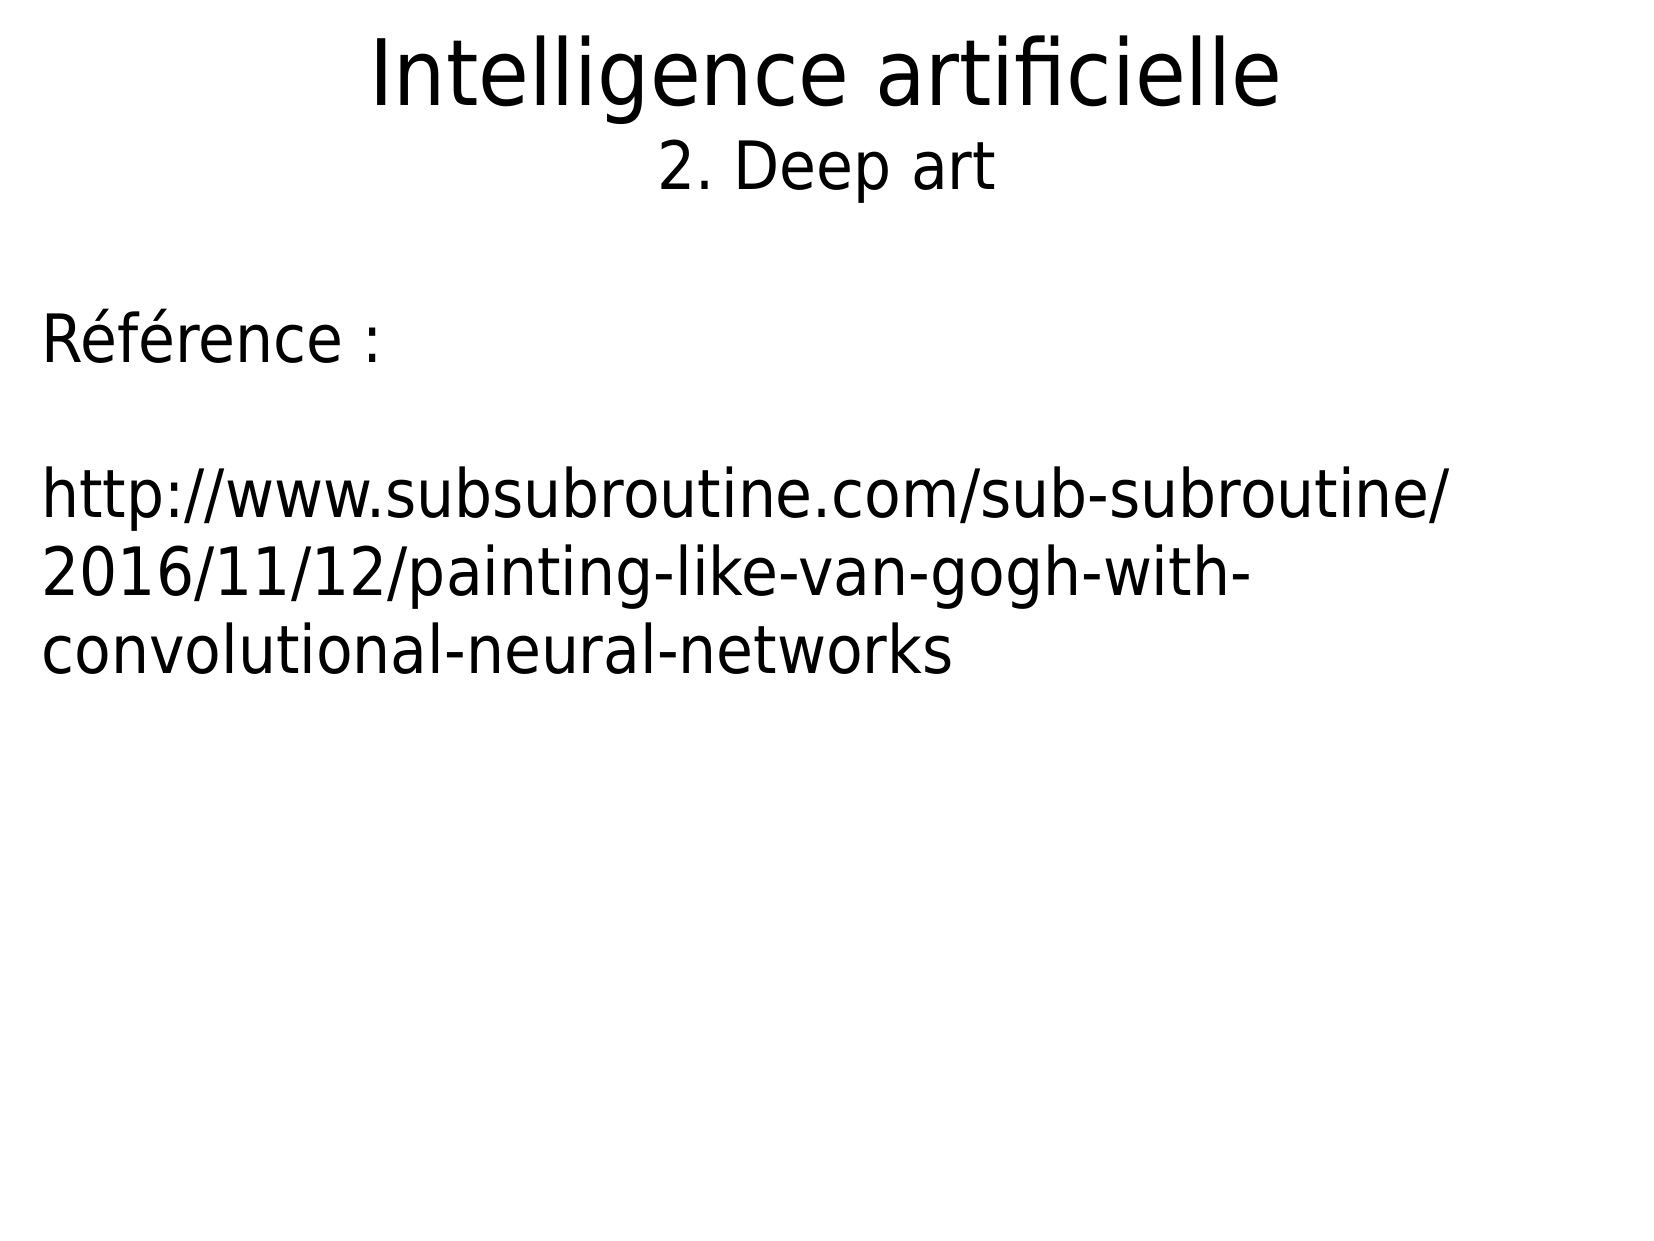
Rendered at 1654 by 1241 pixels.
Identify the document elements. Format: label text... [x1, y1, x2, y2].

title Référence : http://www.subsubroutine.com/sub-subroutine/2016/11/12/painting-like-van-gogh-with-convolutional-neural-networks [41, 222, 1613, 1183]
title Intelligence artificielle 2. Deep art [41, 12, 1613, 214]
